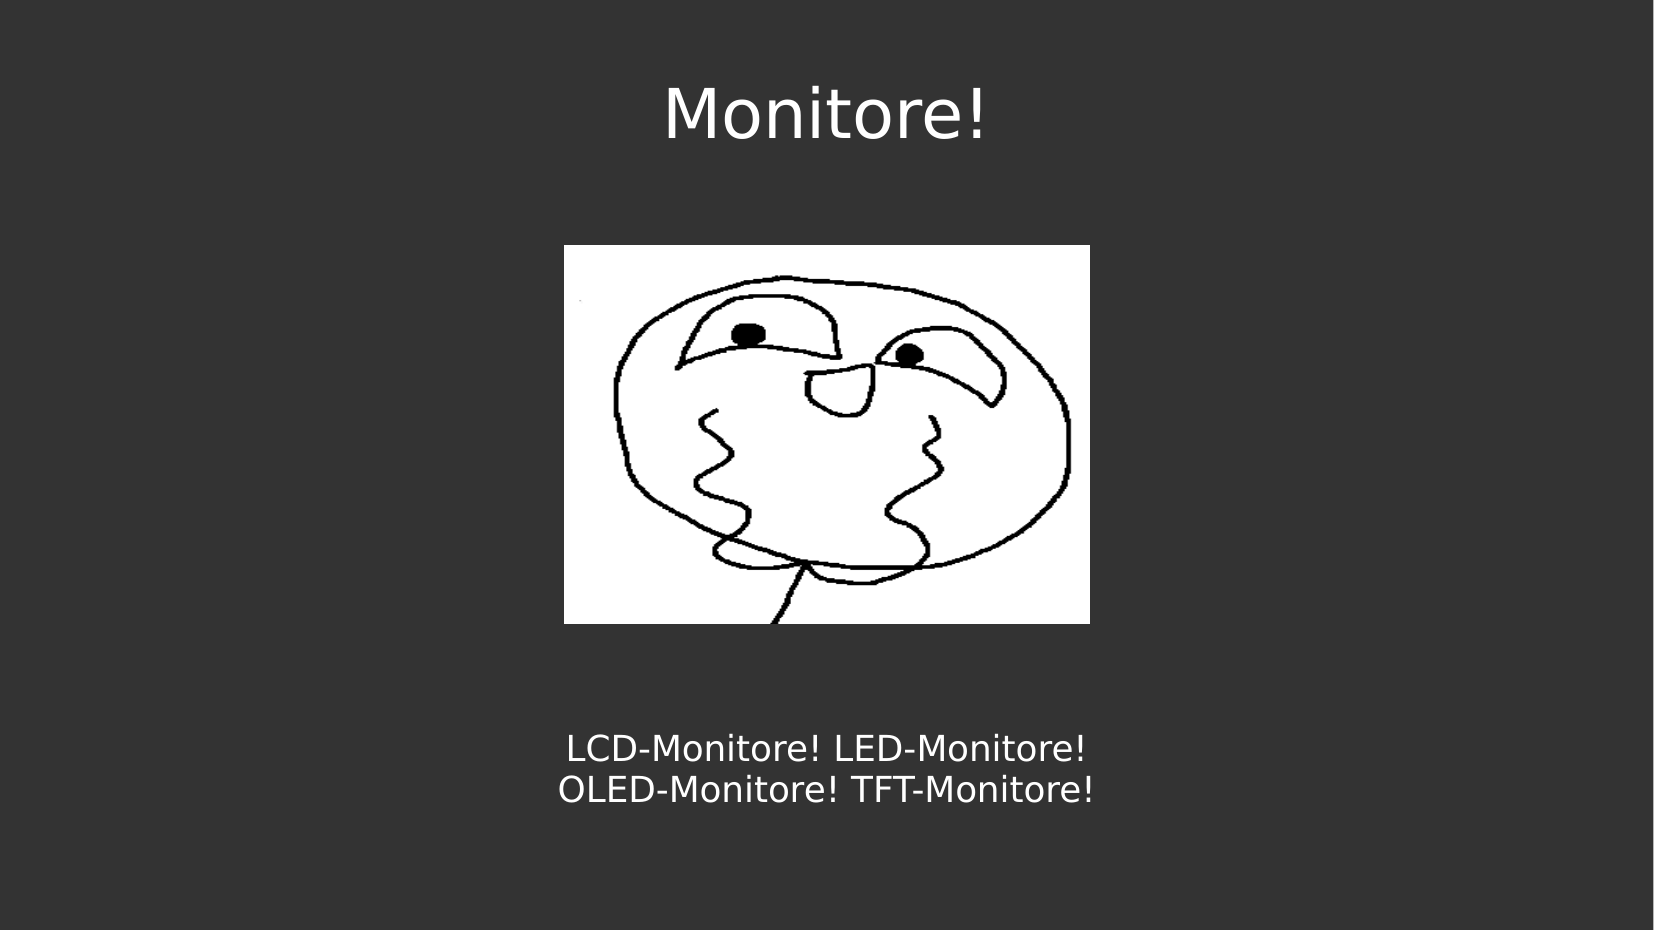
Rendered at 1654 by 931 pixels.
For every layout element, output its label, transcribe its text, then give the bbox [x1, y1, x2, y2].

subtitle LCD-Monitore! LED-Monitore! OLED-Monitore! TFT-Monitore! [82, 310, 1571, 854]
title Monitore! [82, 37, 1571, 193]
picture [564, 245, 1090, 624]
